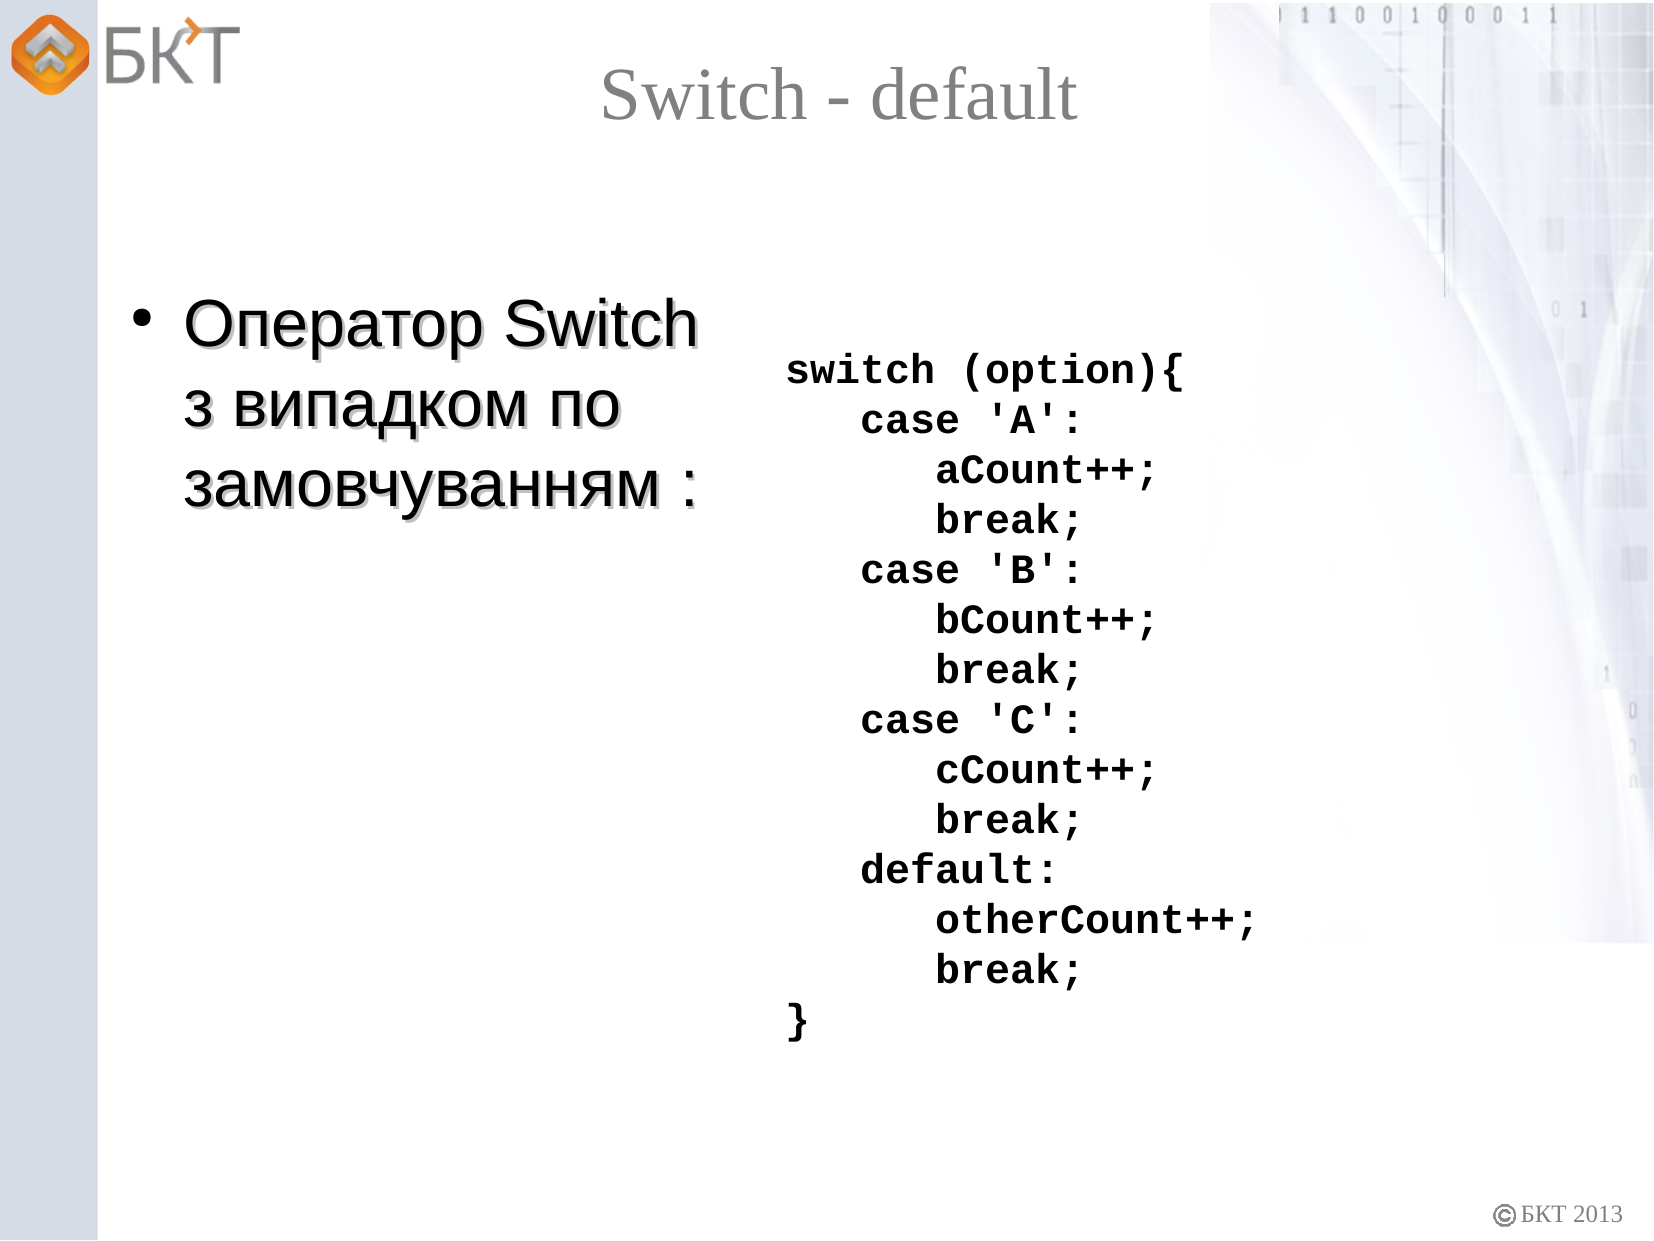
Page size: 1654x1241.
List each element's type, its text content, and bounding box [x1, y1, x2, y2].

picture [4, 9, 250, 97]
text_box switch (option){ case 'A': aCount++; break; case 'B': bCount++; break; case 'C': cCount++; break; default: otherCount++; break; } [770, 334, 1276, 1051]
text_box [0, 0, 98, 1241]
text_box Switch - default [585, 45, 1141, 143]
text_box БКТ 2013 [1500, 1195, 1651, 1241]
list Оператор Switch з випадком по замовчуванням : [97, 272, 721, 685]
picture [1493, 1199, 1500, 1231]
picture [1095, 3, 1654, 1129]
